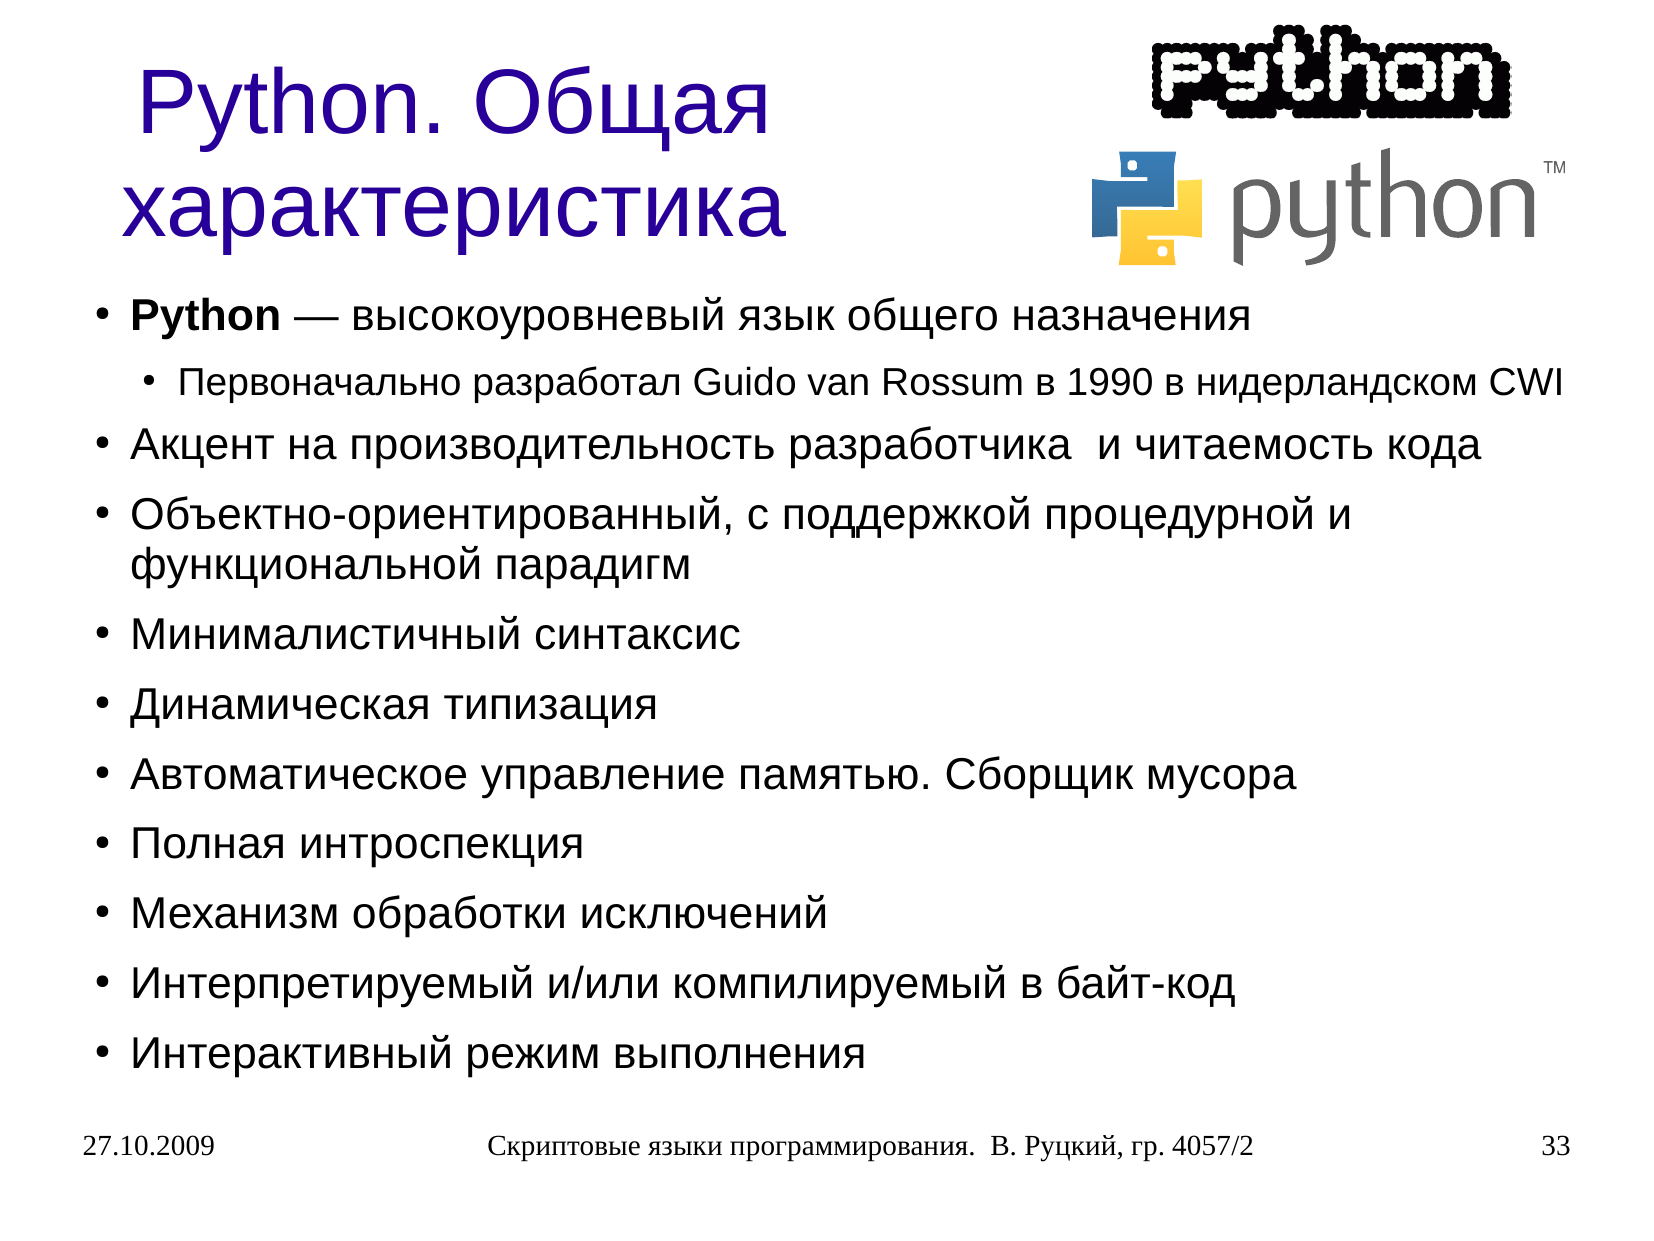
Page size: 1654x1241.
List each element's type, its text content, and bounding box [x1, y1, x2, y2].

title Python. Общая характеристика [82, 49, 827, 257]
picture [1151, 24, 1512, 119]
list Python — высокоуровневый язык общего назначения Первоначально разработал Guido van Rossum в 1990 в нидерландском CWI Акцент на производительность разработчика и читаемость кода Объектно-ориентированный, с поддержкой процедурной и функциональной парадигм Минималистичный синтаксис Динамическая типизация Автоматическое управление памятью. Сборщик мусора Полная интроспекция Механизм обработки исключений Интерпретируемый и/или компилируемый в байт-код Интерактивный режим выполнения [82, 290, 1571, 1109]
picture [1092, 147, 1565, 266]
